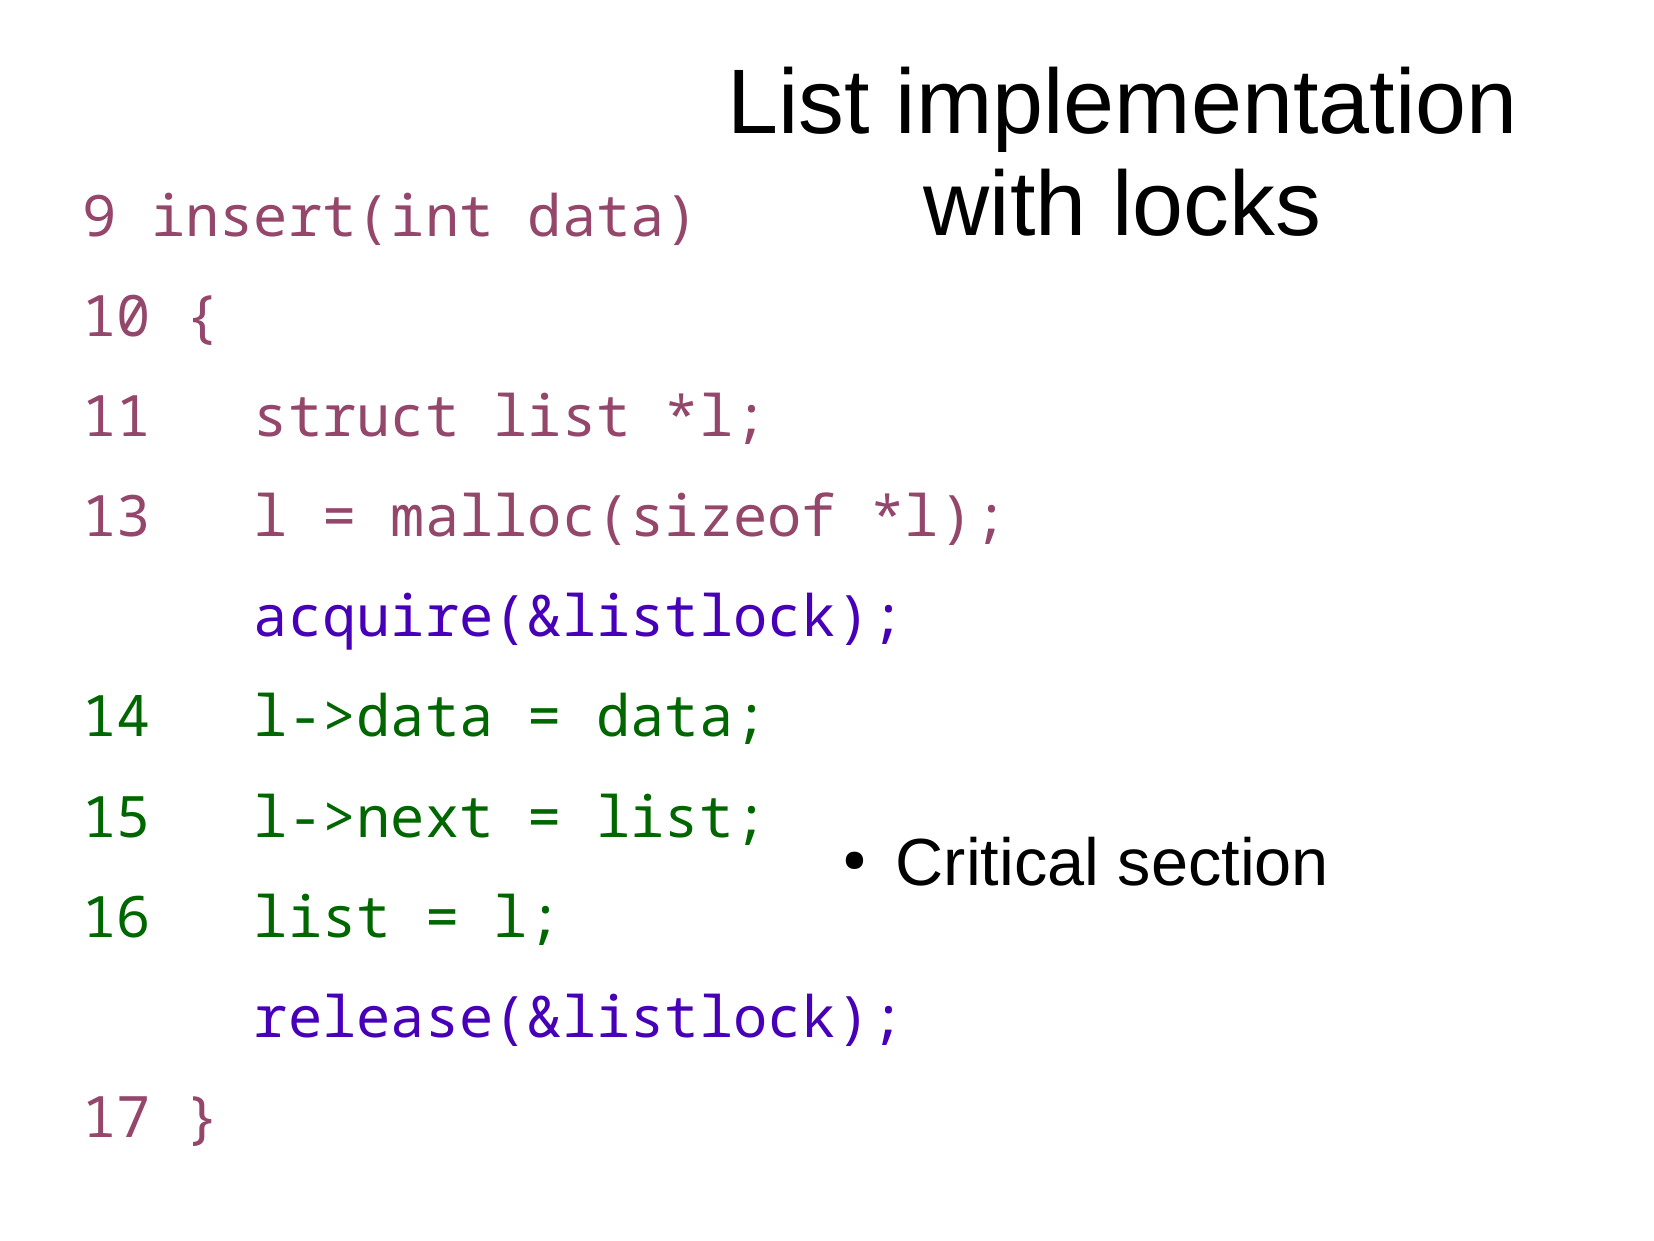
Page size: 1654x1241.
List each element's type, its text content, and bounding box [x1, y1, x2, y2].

list 9 insert(int data) 10 { 11 struct list *l; 13 l = malloc(sizeof *l); acquire(&listlock); 14 l->data = data; 15 l->next = list; 16 list = l; release(&listlock); 17 } [82, 75, 1571, 1163]
title List implementation with locks [675, 49, 1571, 257]
list Critical section [825, 825, 1571, 976]
